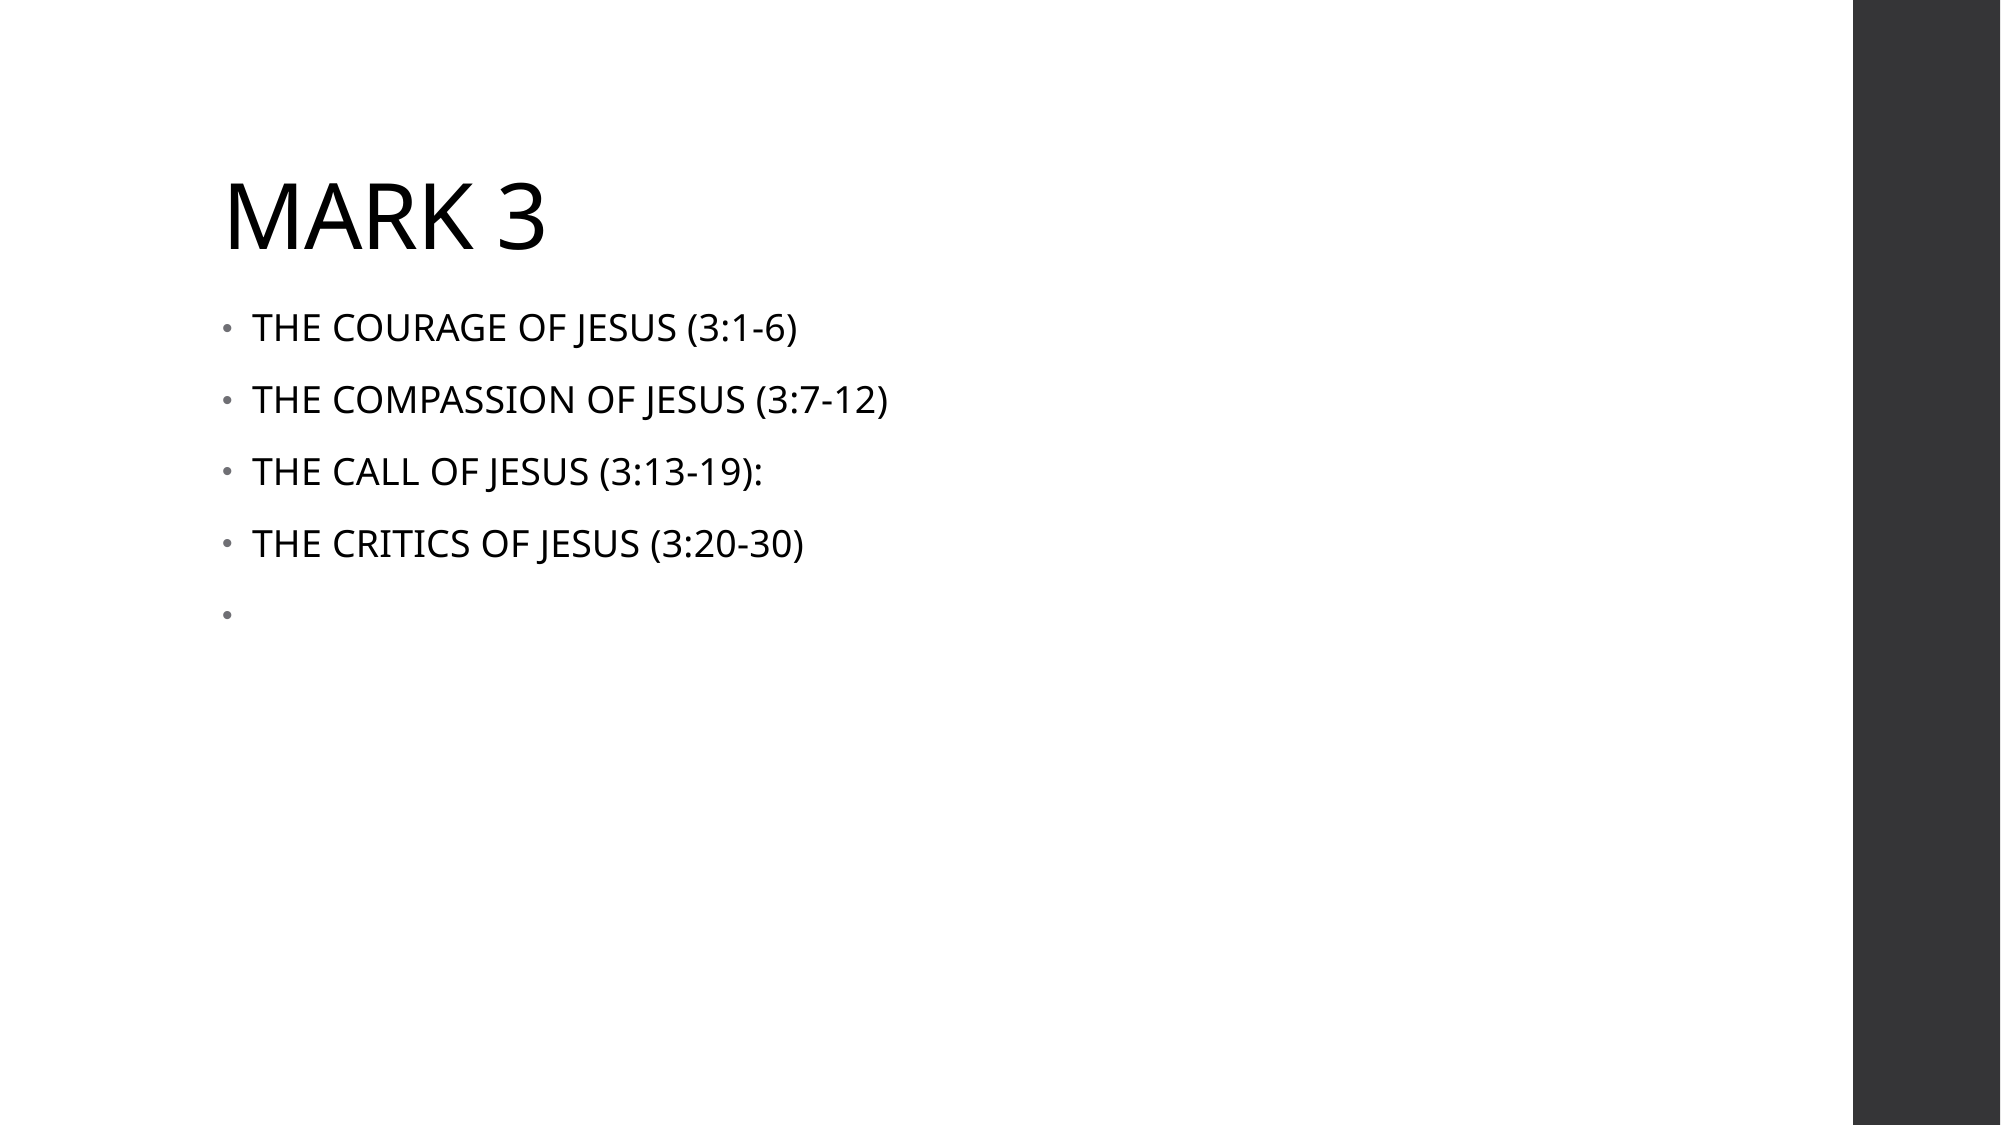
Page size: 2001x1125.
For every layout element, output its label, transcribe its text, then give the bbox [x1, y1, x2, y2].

list THE COURAGE OF JESUS (3:1-6) THE COMPASSION OF JESUS (3:7-12) THE CALL OF JESUS (3:13-19): THE CRITICS OF JESUS (3:20-30) [206, 299, 1617, 1014]
title MARK 3 [206, 60, 1797, 278]
